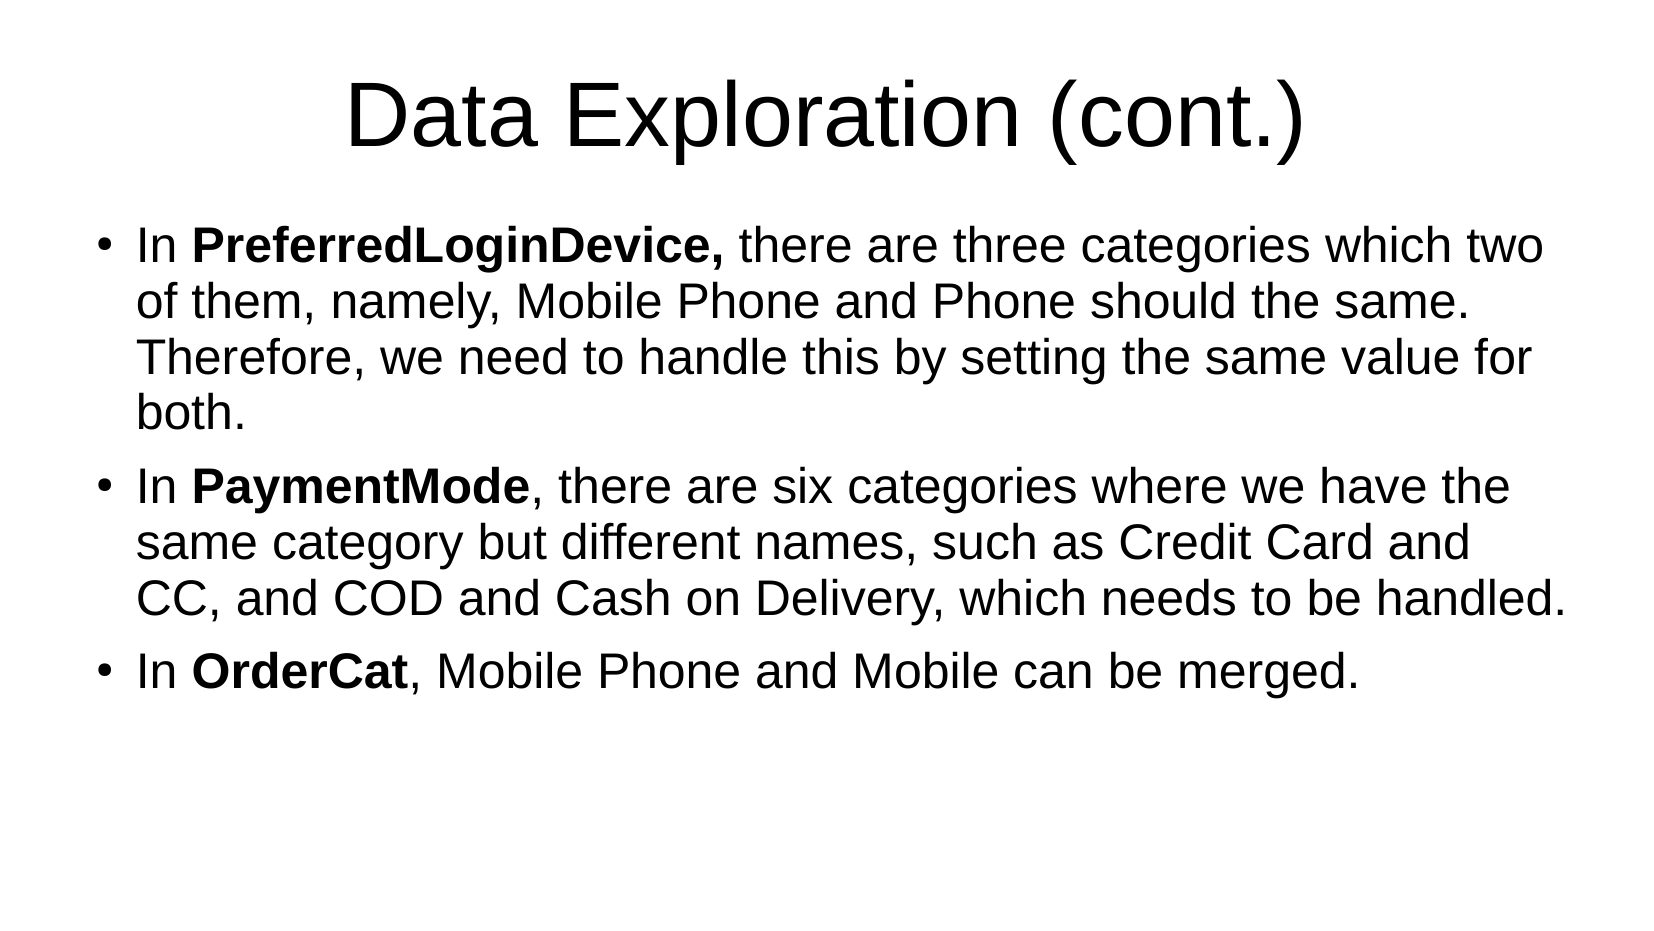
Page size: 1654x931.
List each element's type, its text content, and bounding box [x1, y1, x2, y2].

title Data Exploration (cont.) [82, 37, 1571, 193]
list In PreferredLoginDevice, there are three categories which two of them, namely, Mobile Phone and Phone should the same. Therefore, we need to handle this by setting the same value for both. In PaymentMode, there are six categories where we have the same category but different names, such as Credit Card and CC, and COD and Cash on Delivery, which needs to be handled. In OrderCat, Mobile Phone and Mobile can be merged. [82, 217, 1571, 758]
